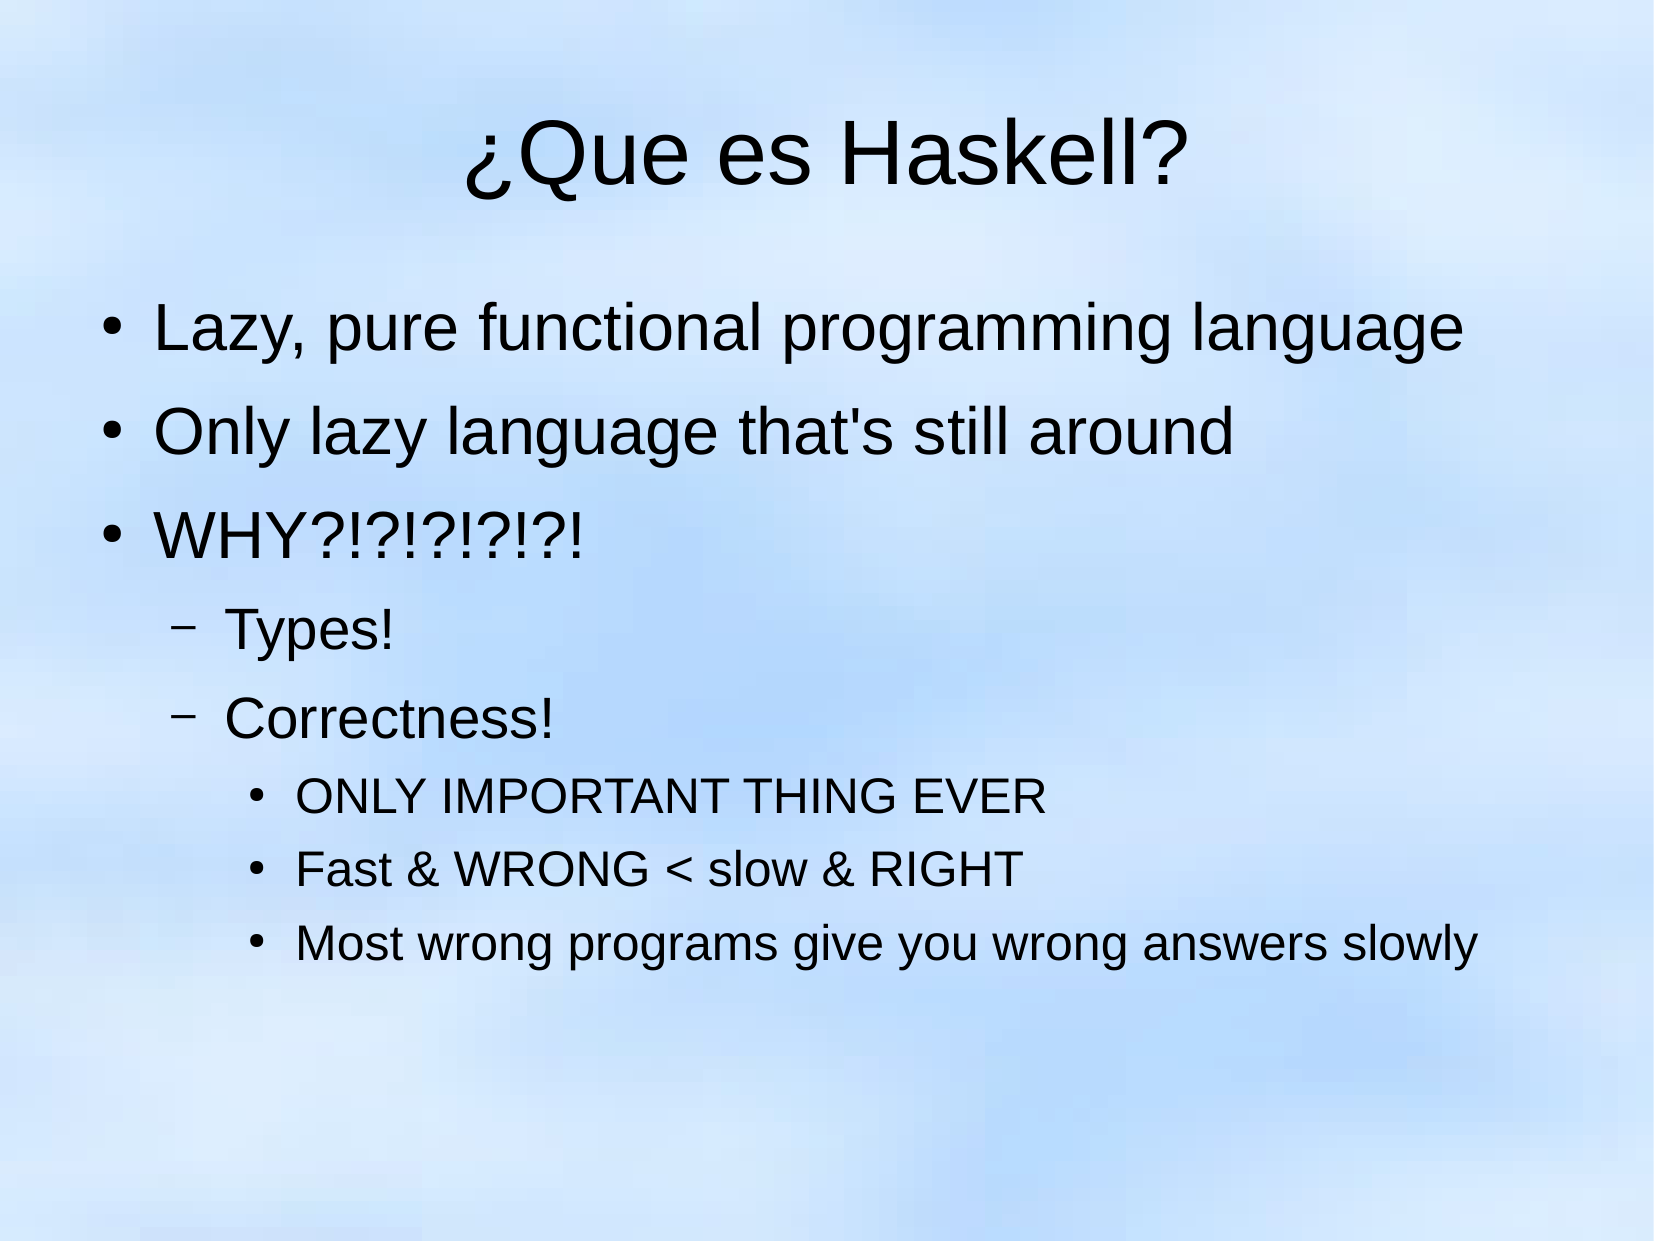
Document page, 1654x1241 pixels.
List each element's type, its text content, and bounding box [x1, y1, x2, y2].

picture [0, 0, 1654, 1241]
list Lazy, pure functional programming language Only lazy language that's still around WHY?!?!?!?!?! Types! Correctness! ONLY IMPORTANT THING EVER Fast & WRONG < slow & RIGHT Most wrong programs give you wrong answers slowly [82, 290, 1571, 1010]
title ¿Que es Haskell? [82, 49, 1571, 257]
